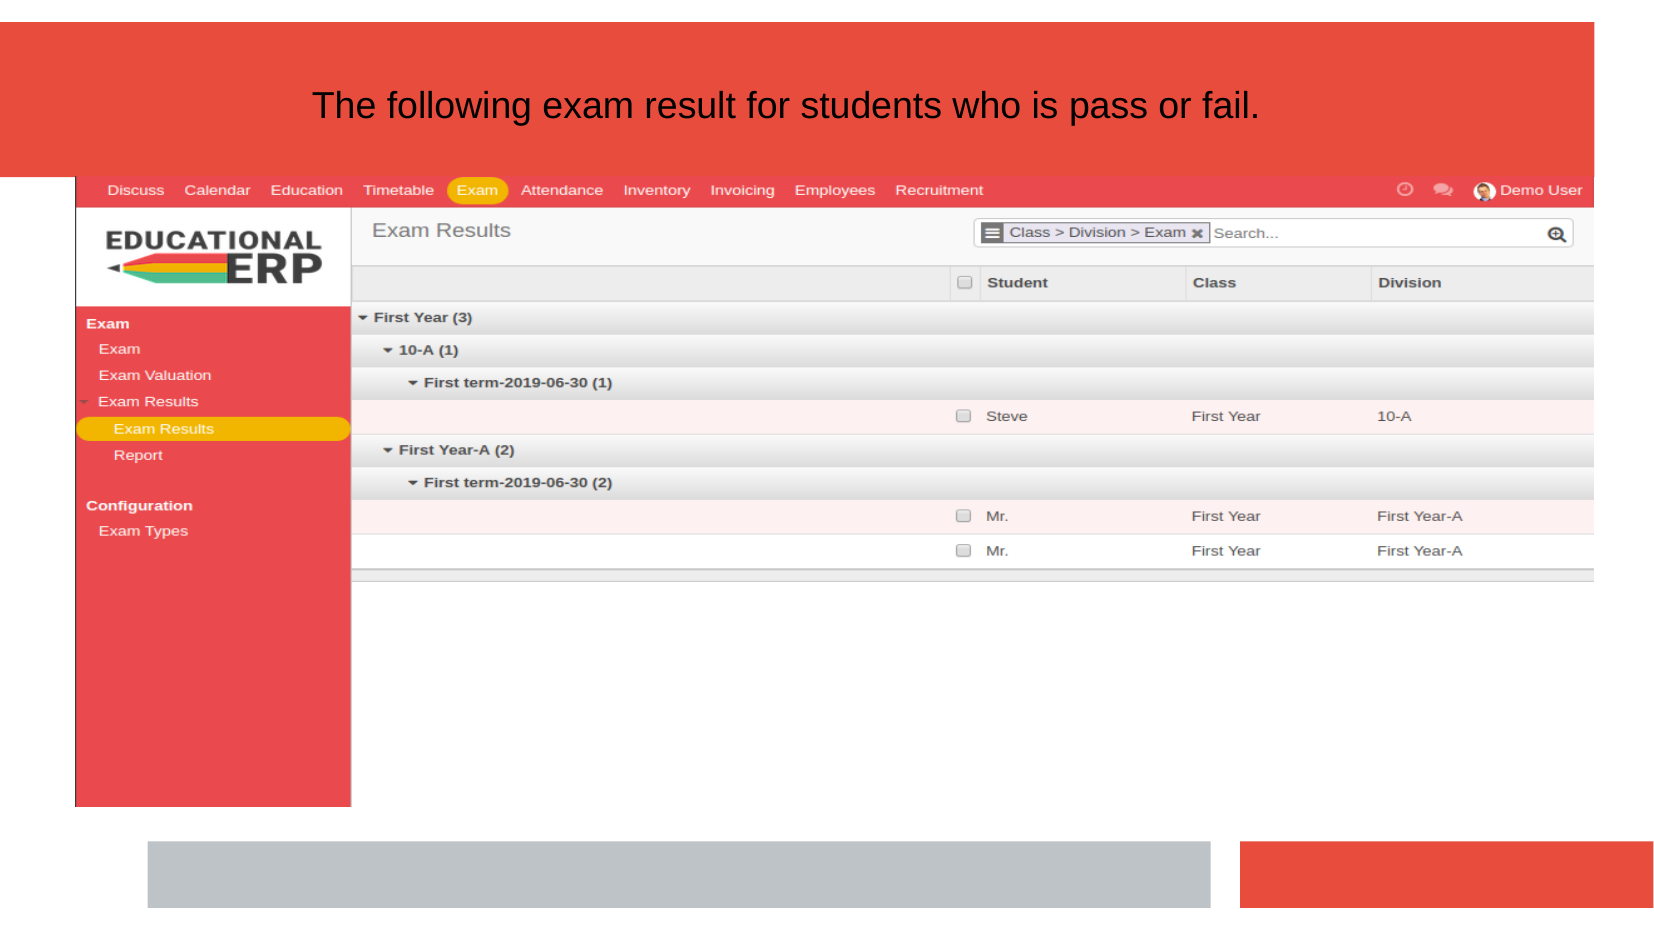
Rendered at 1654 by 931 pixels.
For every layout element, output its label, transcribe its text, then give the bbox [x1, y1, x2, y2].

text_box The following exam result for students who is pass or fail. [297, 77, 1287, 135]
picture [75, 176, 1594, 807]
